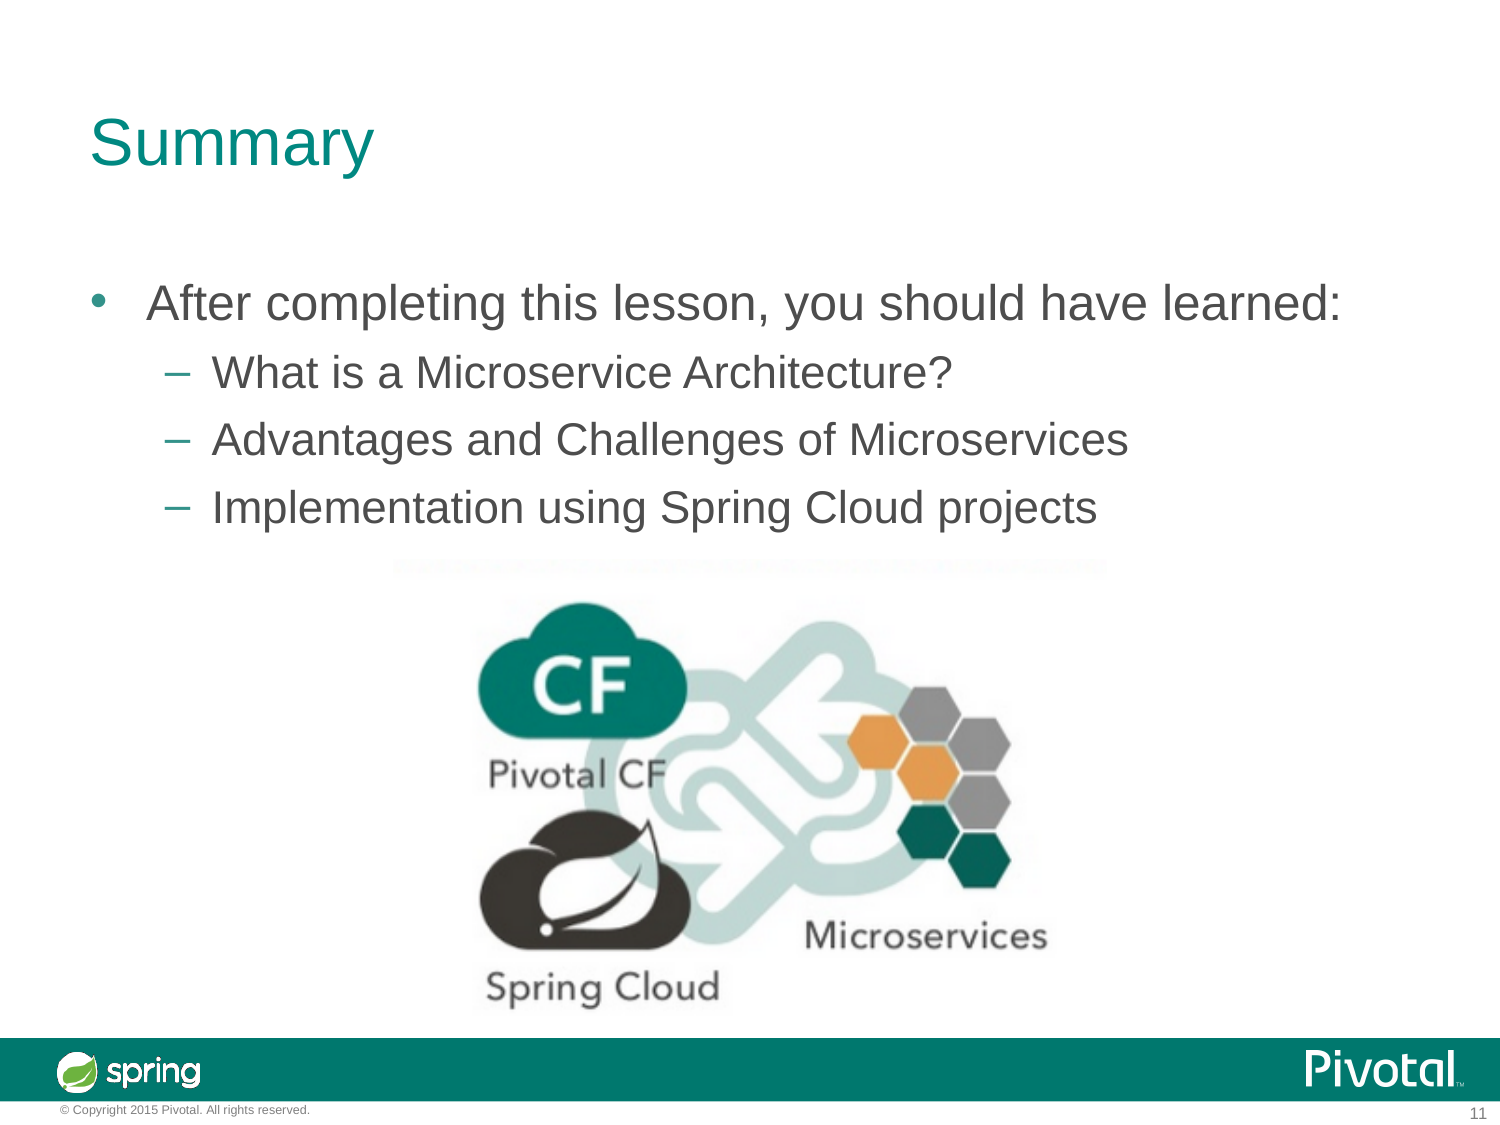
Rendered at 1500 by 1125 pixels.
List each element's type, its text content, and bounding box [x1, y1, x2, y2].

picture [32, 1041, 210, 1103]
list After completing this lesson, you should have learned: What is a Microservice Architecture? Advantages and Challenges of Microservices Implementation using Spring Cloud projects [75, 262, 1426, 1005]
title Summary [75, 45, 1426, 233]
picture [393, 559, 1107, 1032]
picture [1306, 1050, 1464, 1087]
